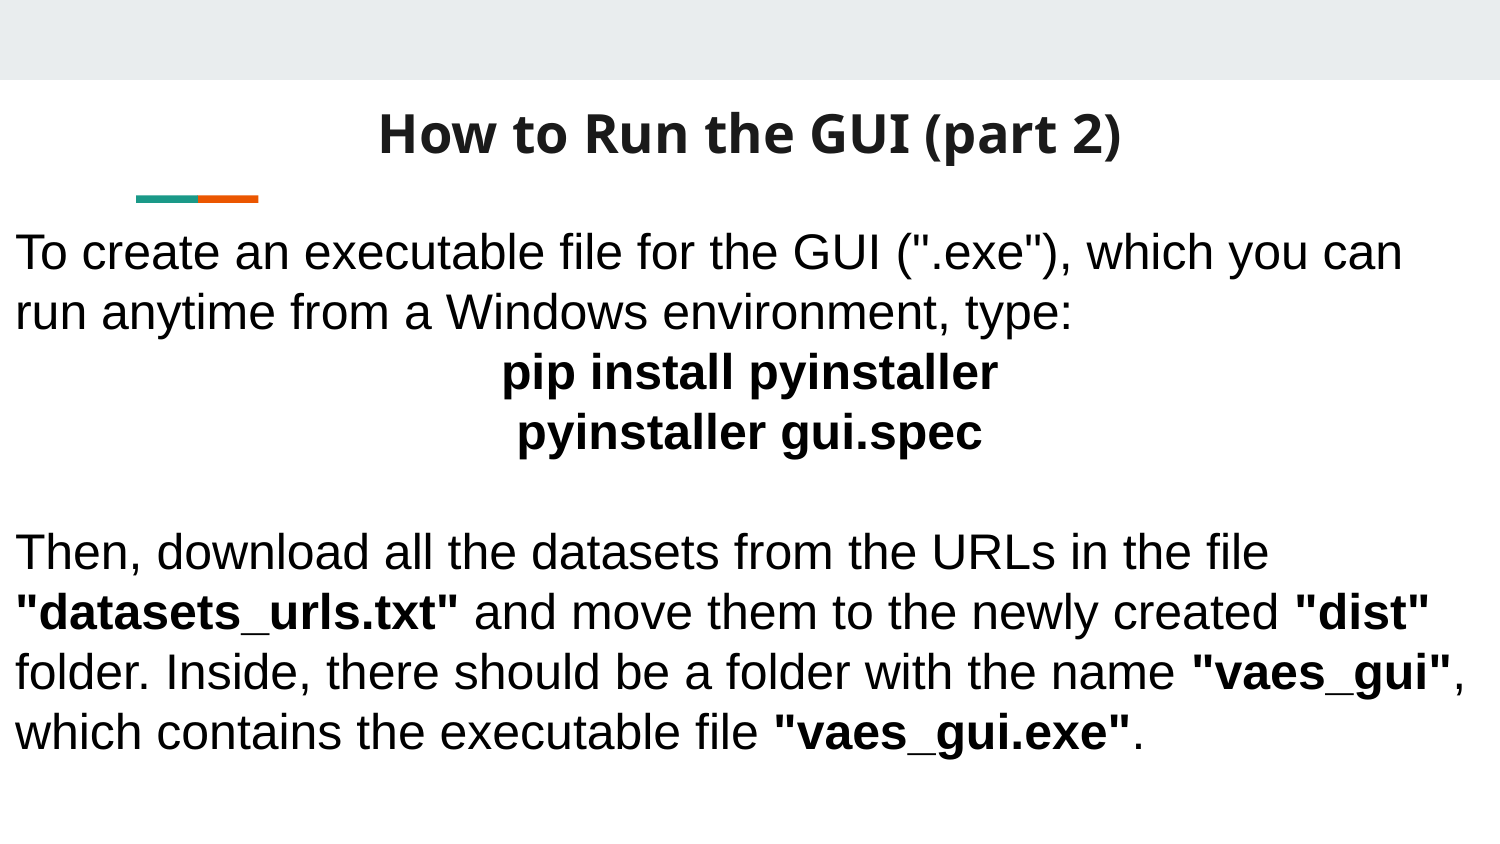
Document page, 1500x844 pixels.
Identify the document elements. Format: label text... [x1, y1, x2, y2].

title How to Run the GUI (part 2) [119, 84, 1381, 167]
text_box To create an executable file for the GUI (".exe"), which you can run anytime from a Windows environment, type: pip install pyinstaller pyinstaller gui.spec Then, download all the datasets from the URLs in the file "datasets_urls.txt" and move them to the newly created "dist" folder. Inside, there should be a folder with the name "vaes_gui", which contains the executable file "vaes_gui.exe". [0, 204, 1500, 815]
